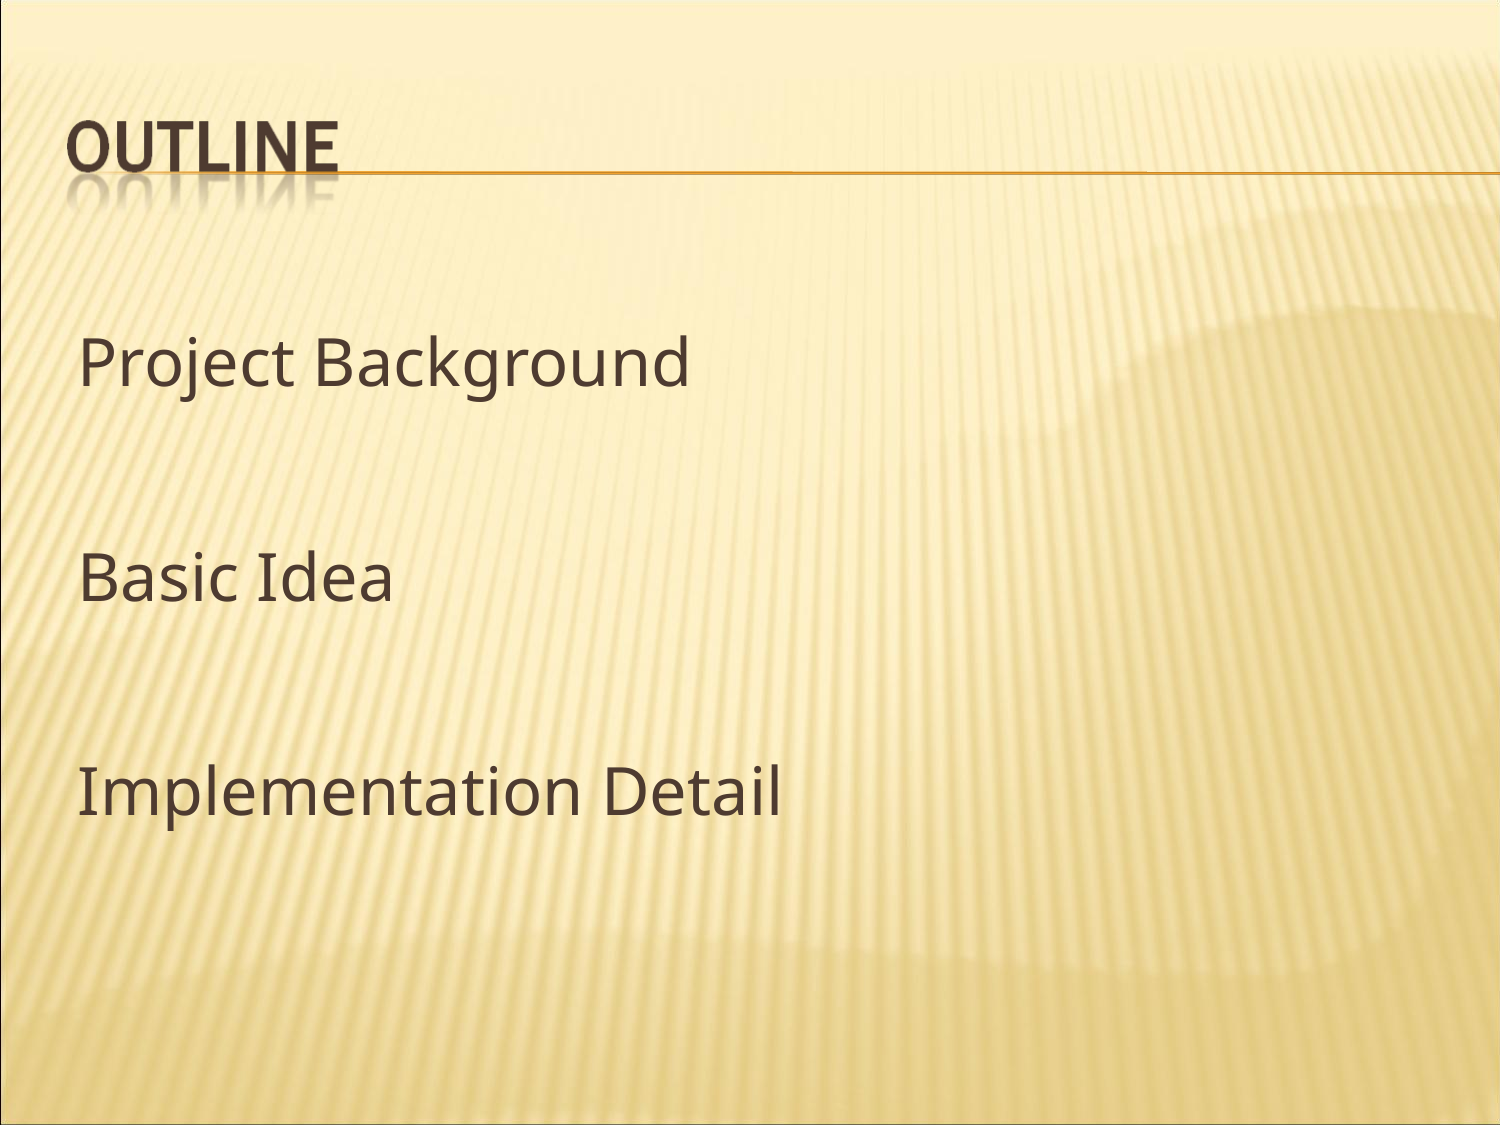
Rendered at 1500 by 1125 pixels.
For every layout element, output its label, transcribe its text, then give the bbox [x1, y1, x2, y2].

list Project Background Basic Idea Implementation Detail [62, 199, 1464, 926]
picture [0, 0, 1500, 1125]
text_box [16, 73, 1477, 264]
